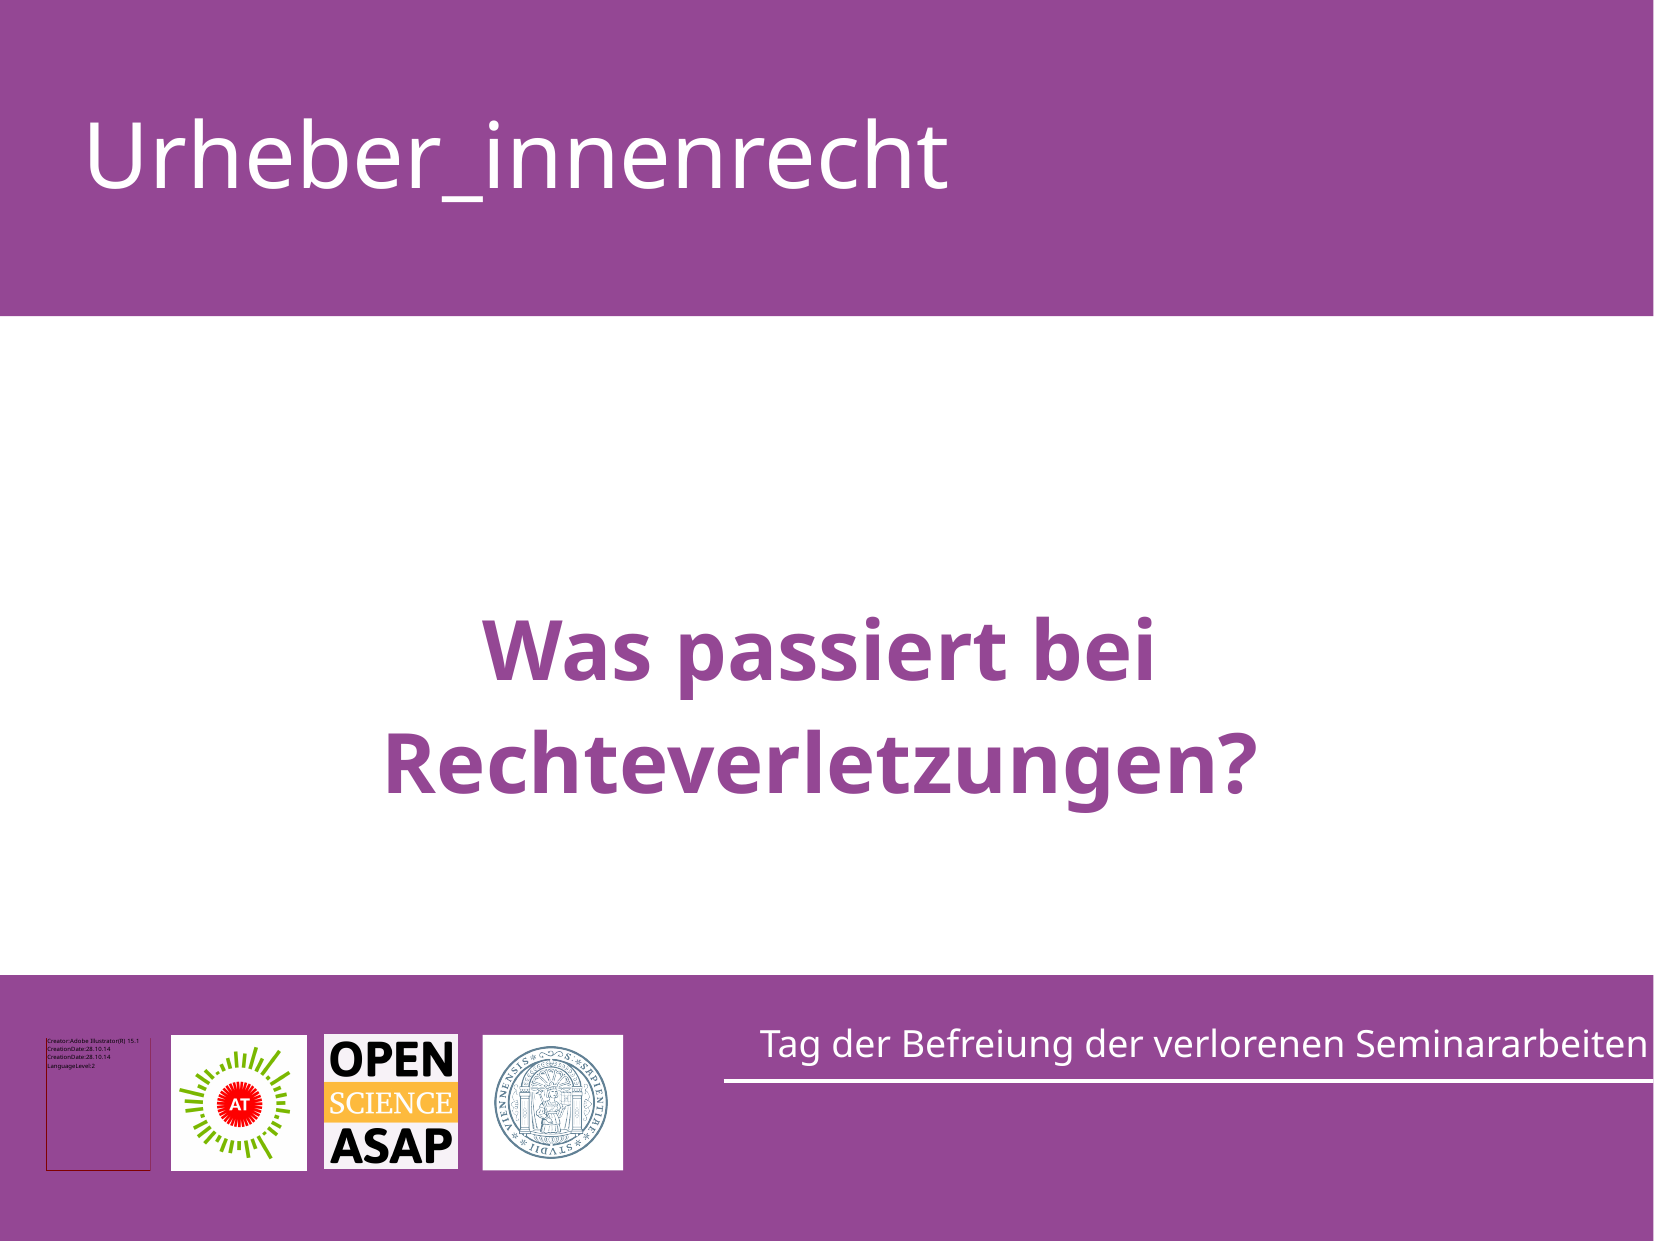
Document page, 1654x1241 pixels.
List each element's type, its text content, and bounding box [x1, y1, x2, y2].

picture [494, 1046, 608, 1159]
picture [324, 1034, 458, 1169]
text_box Tag der Befreiung der verlorenen Seminararbeiten [745, 1010, 1631, 1068]
text_box [0, 0, 1654, 1241]
picture [171, 1035, 307, 1171]
title Urheber_innenrecht [82, 49, 1571, 257]
picture [45, 1039, 151, 1171]
text_box Was passiert bei Rechteverletzungen? [48, 583, 1594, 693]
